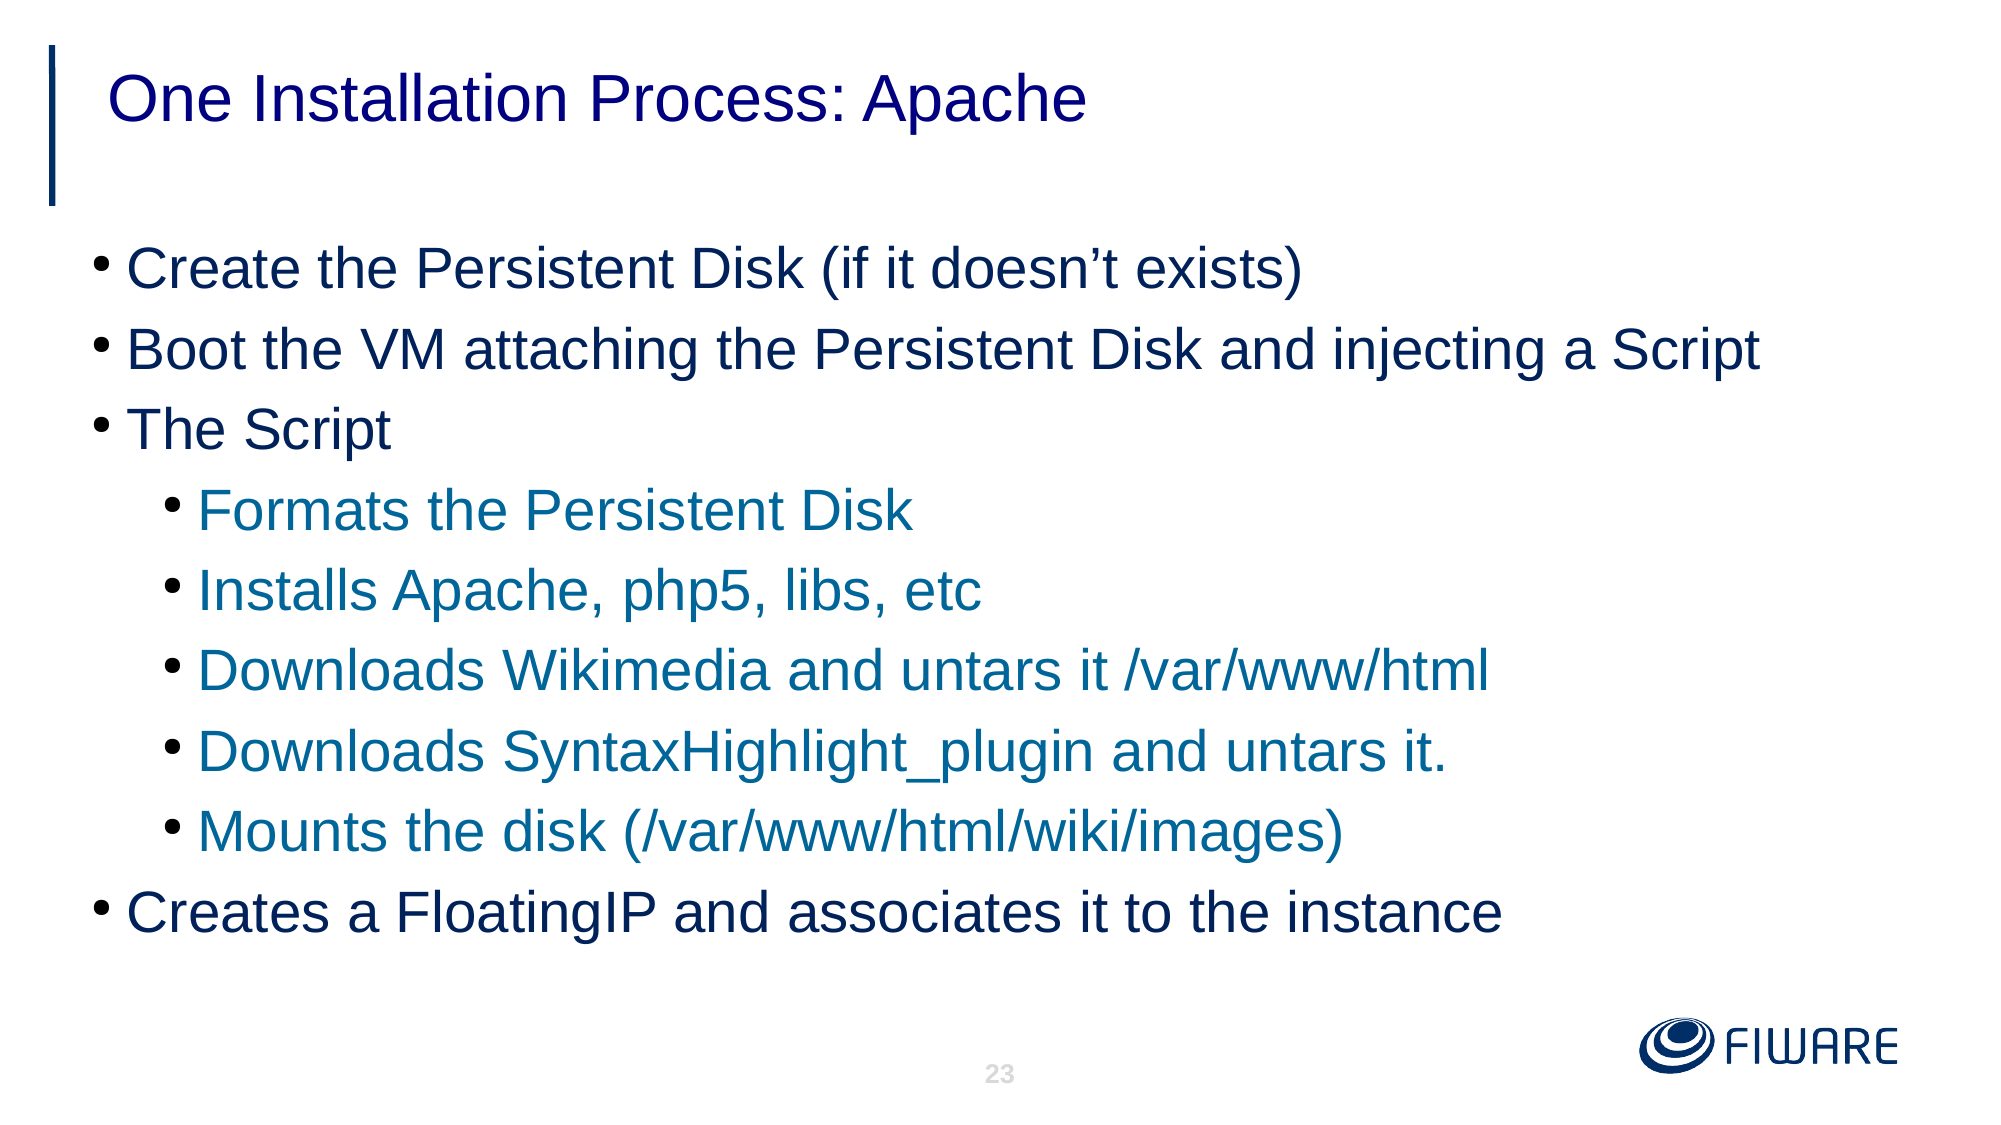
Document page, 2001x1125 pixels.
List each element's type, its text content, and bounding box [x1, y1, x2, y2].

picture [1635, 1012, 1905, 1077]
title One Installation Process: Apache [92, 47, 1704, 178]
slide_number <number> [887, 1042, 1113, 1103]
text_box Create the Persistent Disk (if it doesn’t exists) Boot the VM attaching the Persistent Disk and injecting a Script The Script Formats the Persistent Disk Installs Apache, php5, libs, etc Downloads Wikimedia and untars it /var/www/html Downloads SyntaxHighlight_plugin and untars it. Mounts the disk (/var/www/html/wiki/images) Creates a FloatingIP and associates it to the instance [76, 212, 1902, 952]
